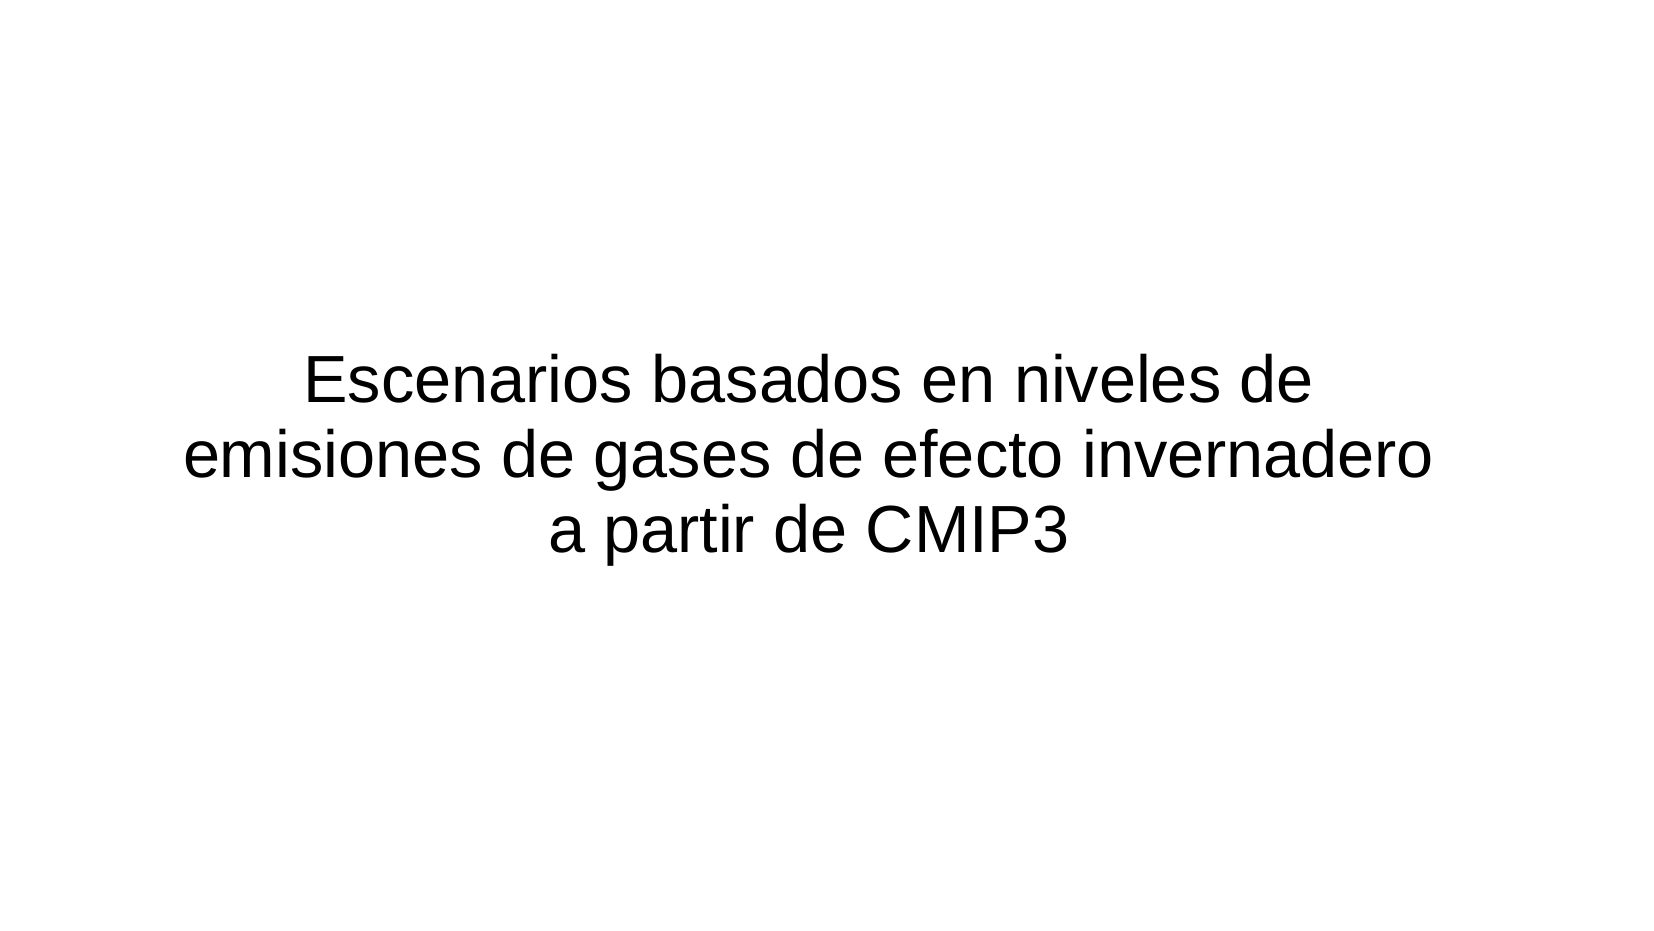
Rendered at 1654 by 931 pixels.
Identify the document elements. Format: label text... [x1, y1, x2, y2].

subtitle Escenarios basados en niveles de emisiones de gases de efecto invernadero a partir de CMIP3 [171, 94, 1447, 815]
